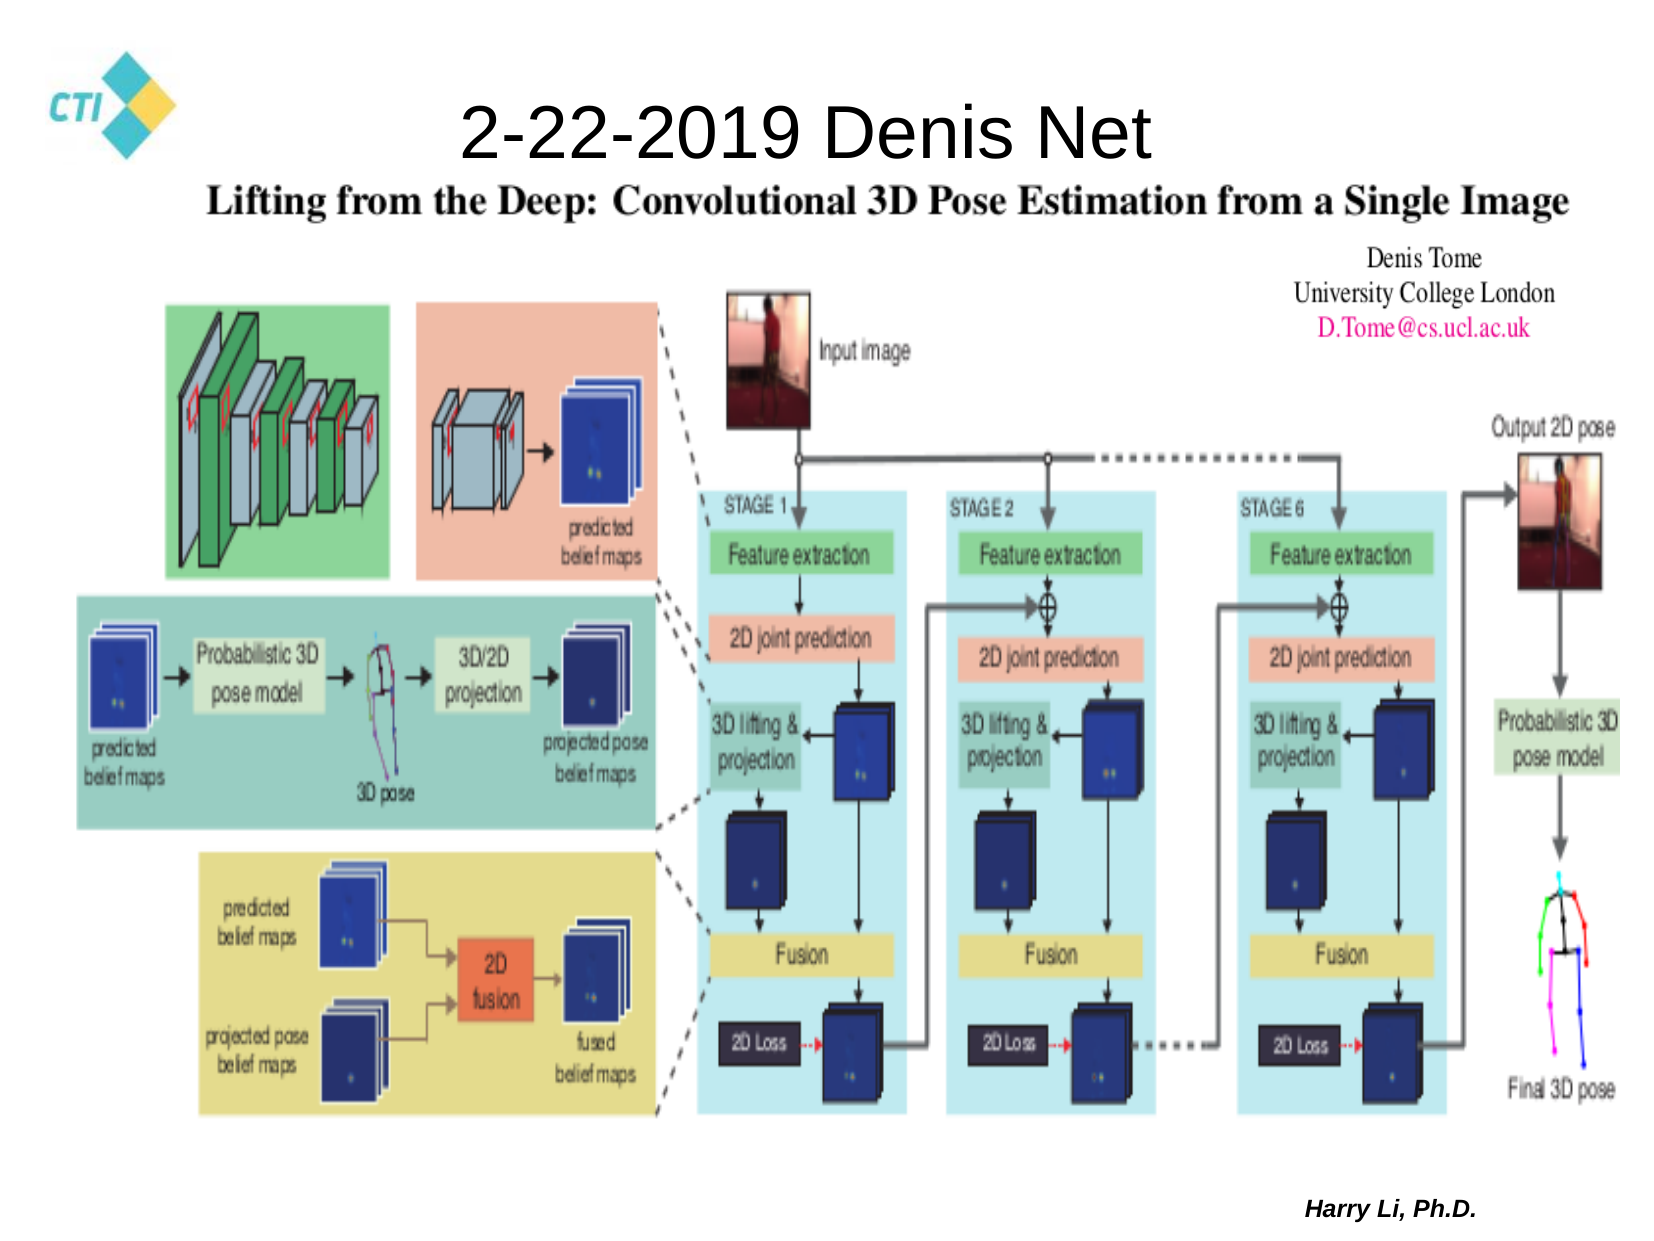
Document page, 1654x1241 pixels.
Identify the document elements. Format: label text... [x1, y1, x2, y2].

picture [203, 176, 1575, 231]
text_box 2-22-2019 Denis Net [75, 18, 1563, 226]
picture [45, 40, 180, 165]
text_box Harry Li, Ph.D. [1289, 1185, 1620, 1228]
picture [75, 236, 1620, 1125]
